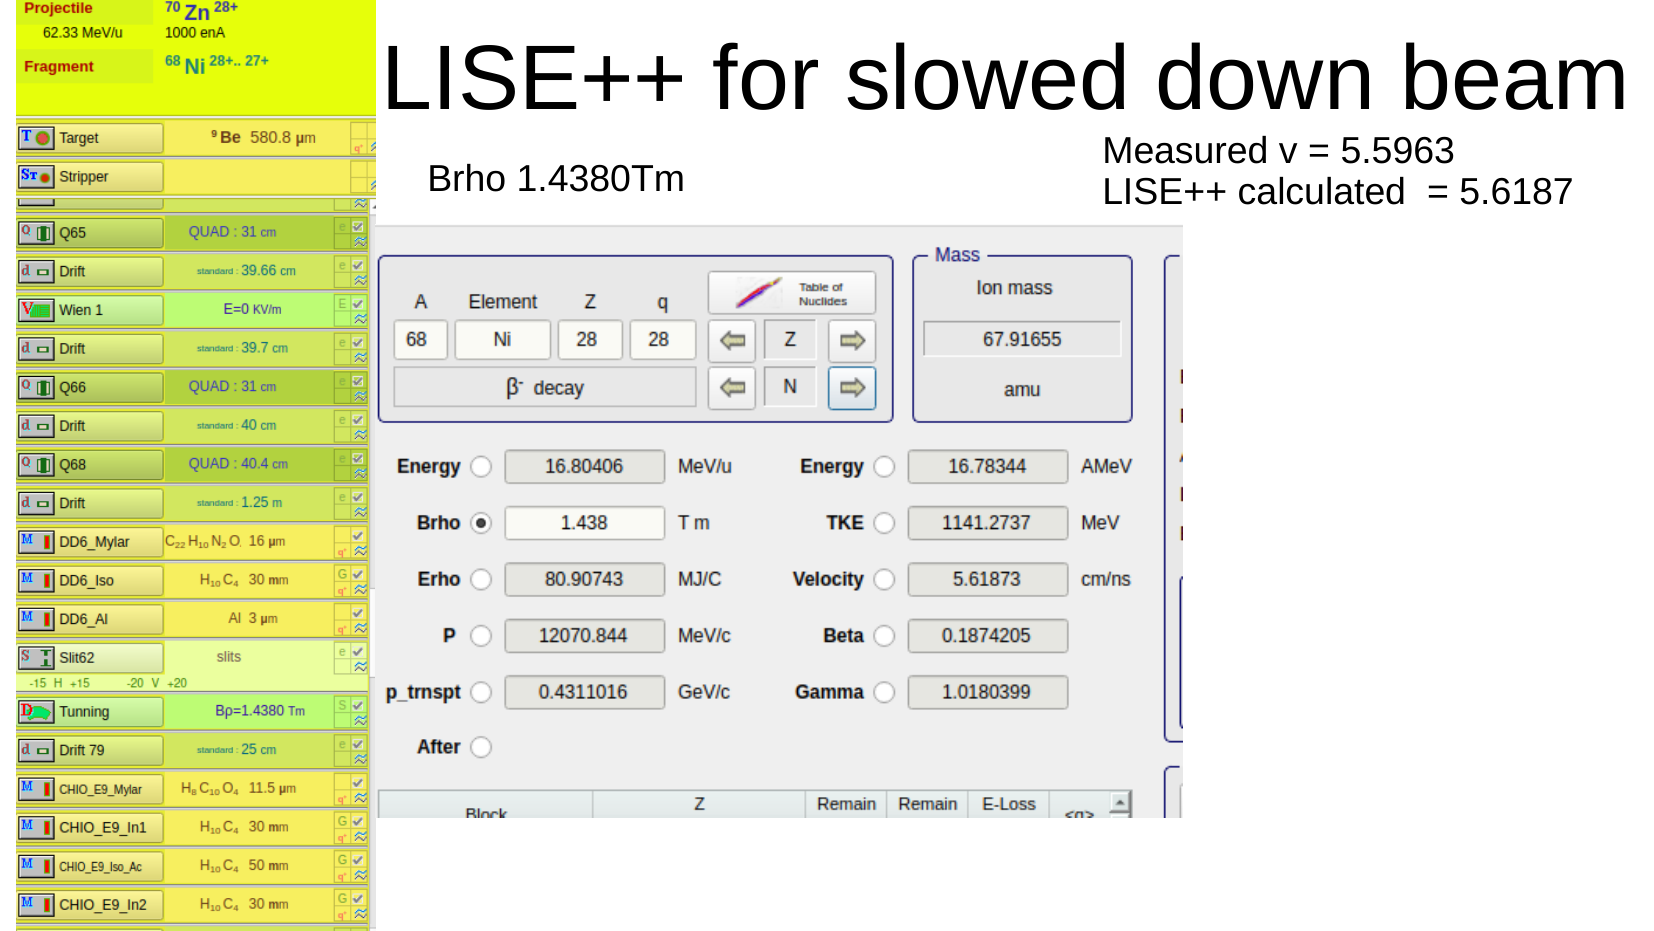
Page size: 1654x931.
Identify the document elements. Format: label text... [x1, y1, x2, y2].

text_box Measured v = 5.5963 LISE++ calculated = 5.6187 [1087, 121, 1613, 263]
picture [16, 0, 1183, 931]
text_box Brho 1.4380Tm [412, 150, 826, 207]
title LISE++ for slowed down beam [376, 0, 1639, 156]
